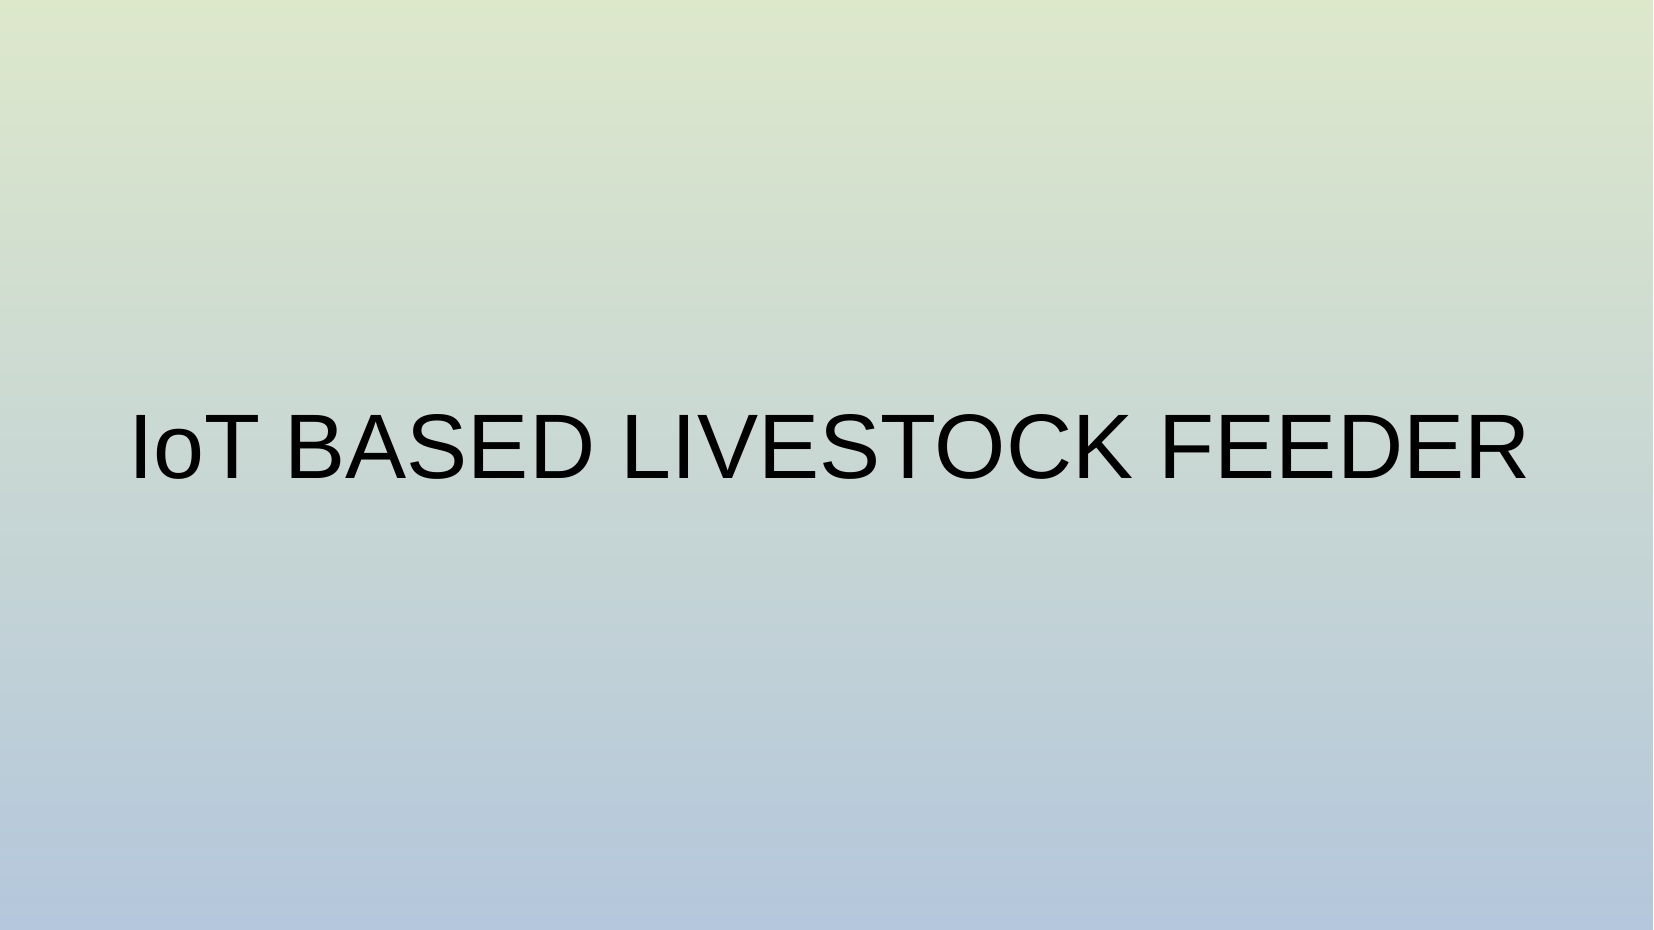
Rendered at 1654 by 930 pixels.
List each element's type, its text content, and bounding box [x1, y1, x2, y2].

title IoT BASED LIVESTOCK FEEDER [86, 369, 1575, 525]
